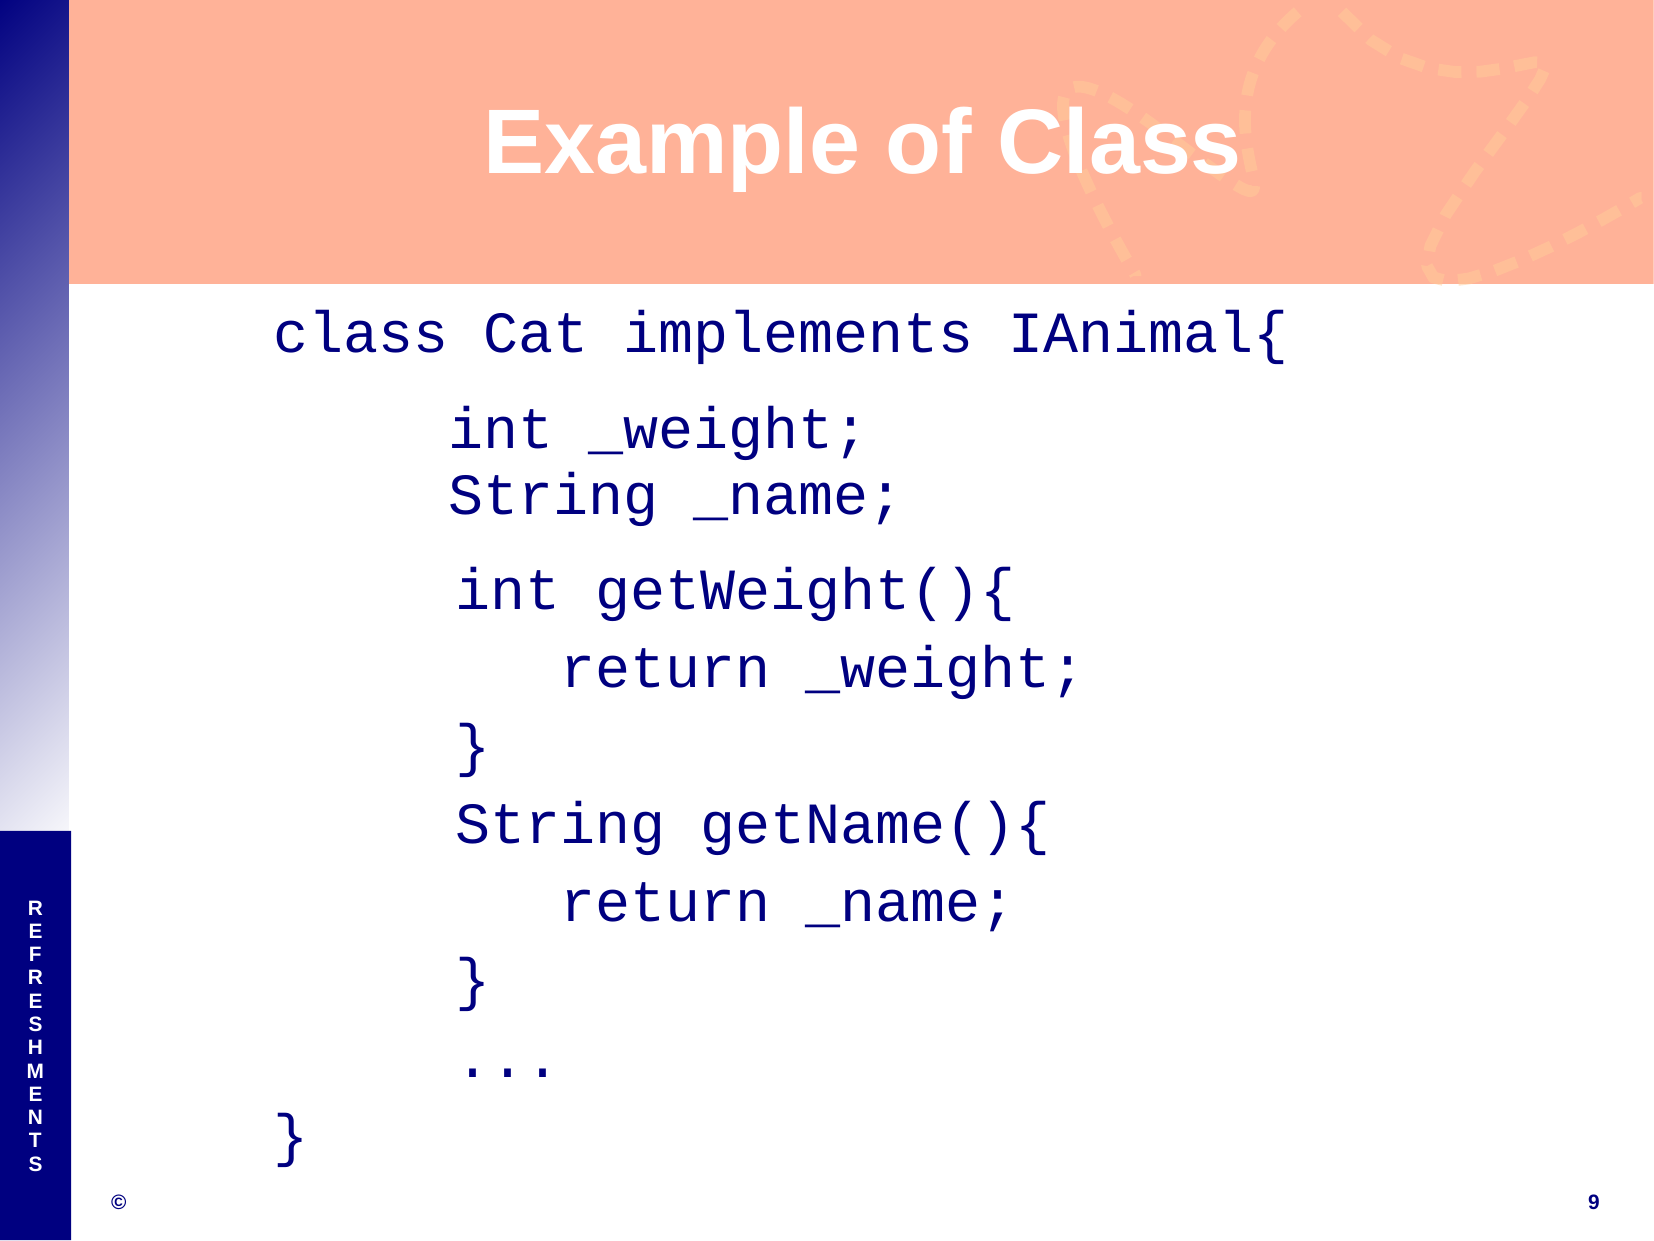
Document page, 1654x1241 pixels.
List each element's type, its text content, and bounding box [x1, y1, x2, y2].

list class Cat implements IAnimal{ int _weight; String _name; int getWeight(){ return _weight; } String getName(){ return _name; } ... } [255, 304, 1561, 1174]
text_box R E F R E S H M E N T S [0, 830, 71, 1241]
title Example of Class [109, 37, 1617, 246]
